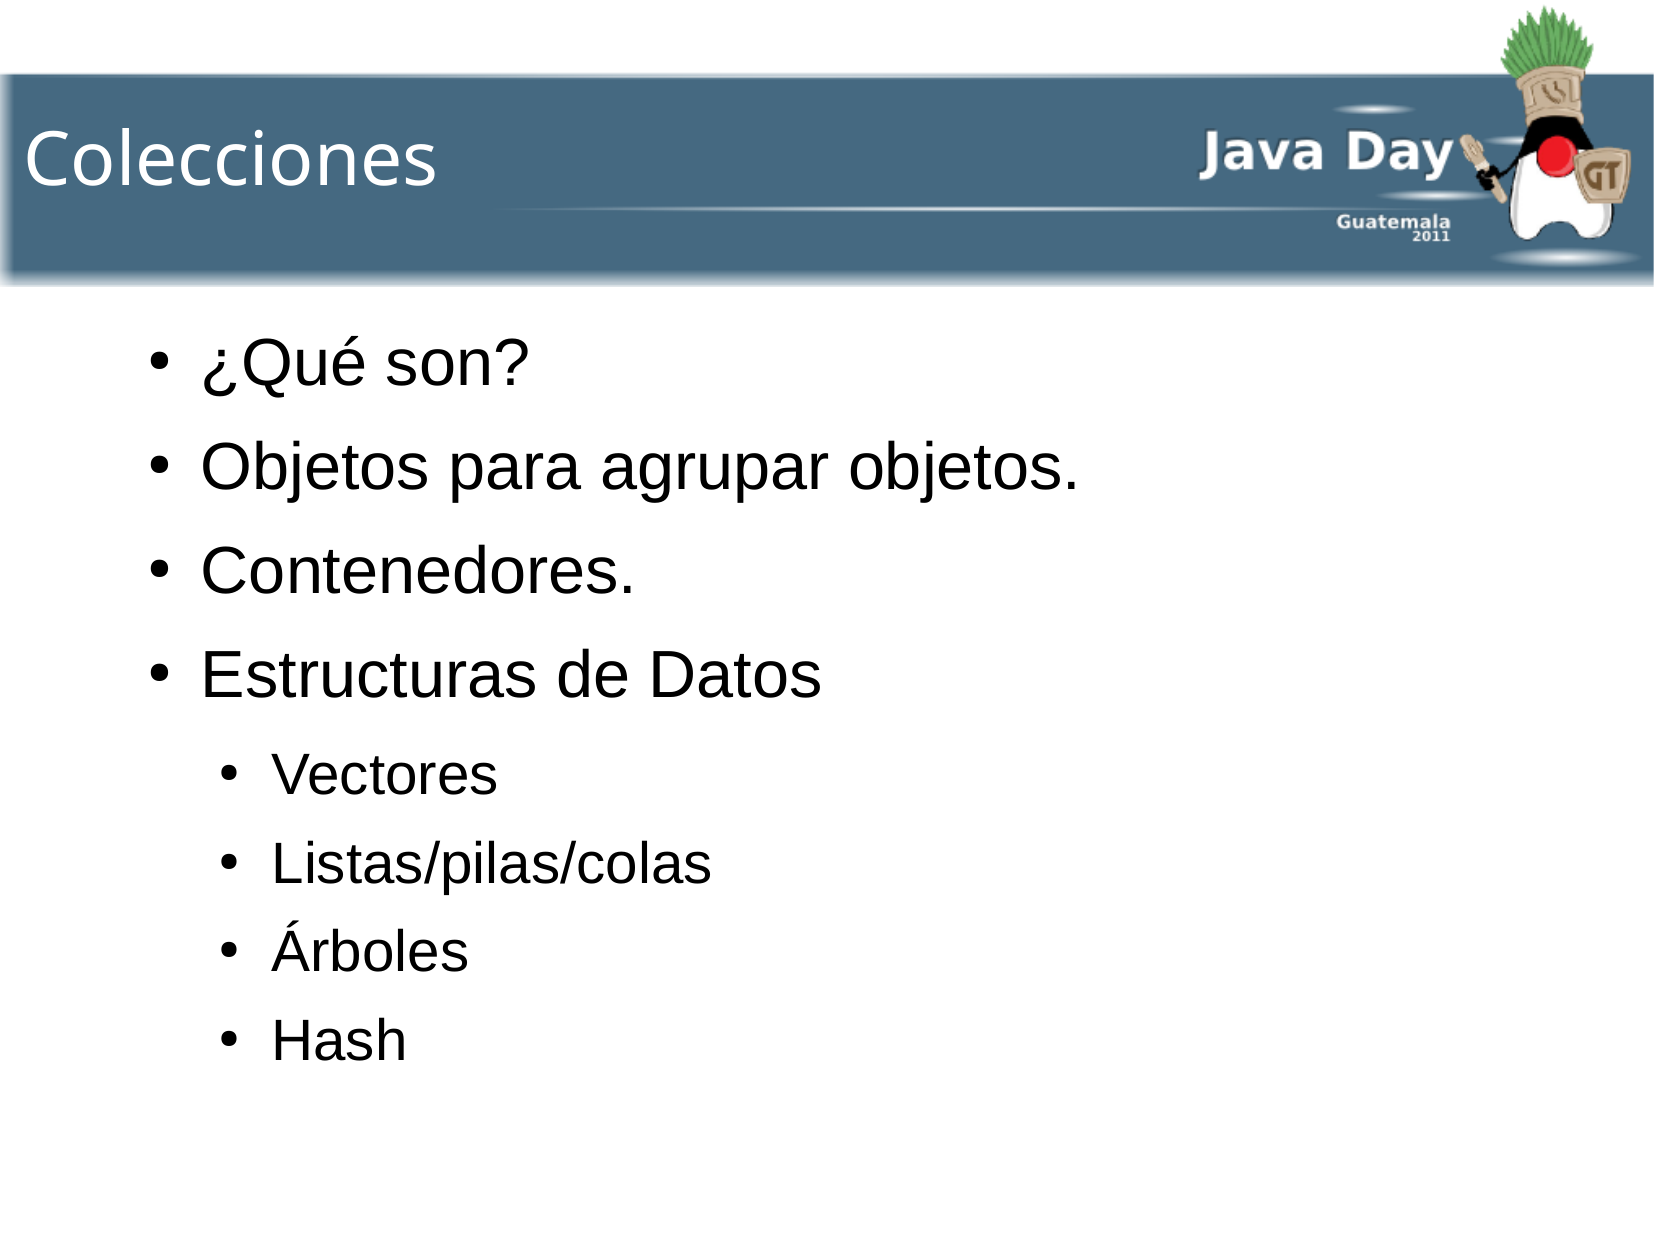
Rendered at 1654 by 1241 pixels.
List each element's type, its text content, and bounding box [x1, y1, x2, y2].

list ¿Qué son? Objetos para agrupar objetos. Contenedores. Estructuras de Datos Vectores Listas/pilas/colas Árboles Hash [129, 324, 1489, 1231]
picture [0, 3, 1654, 287]
title Colecciones [23, 52, 1512, 260]
